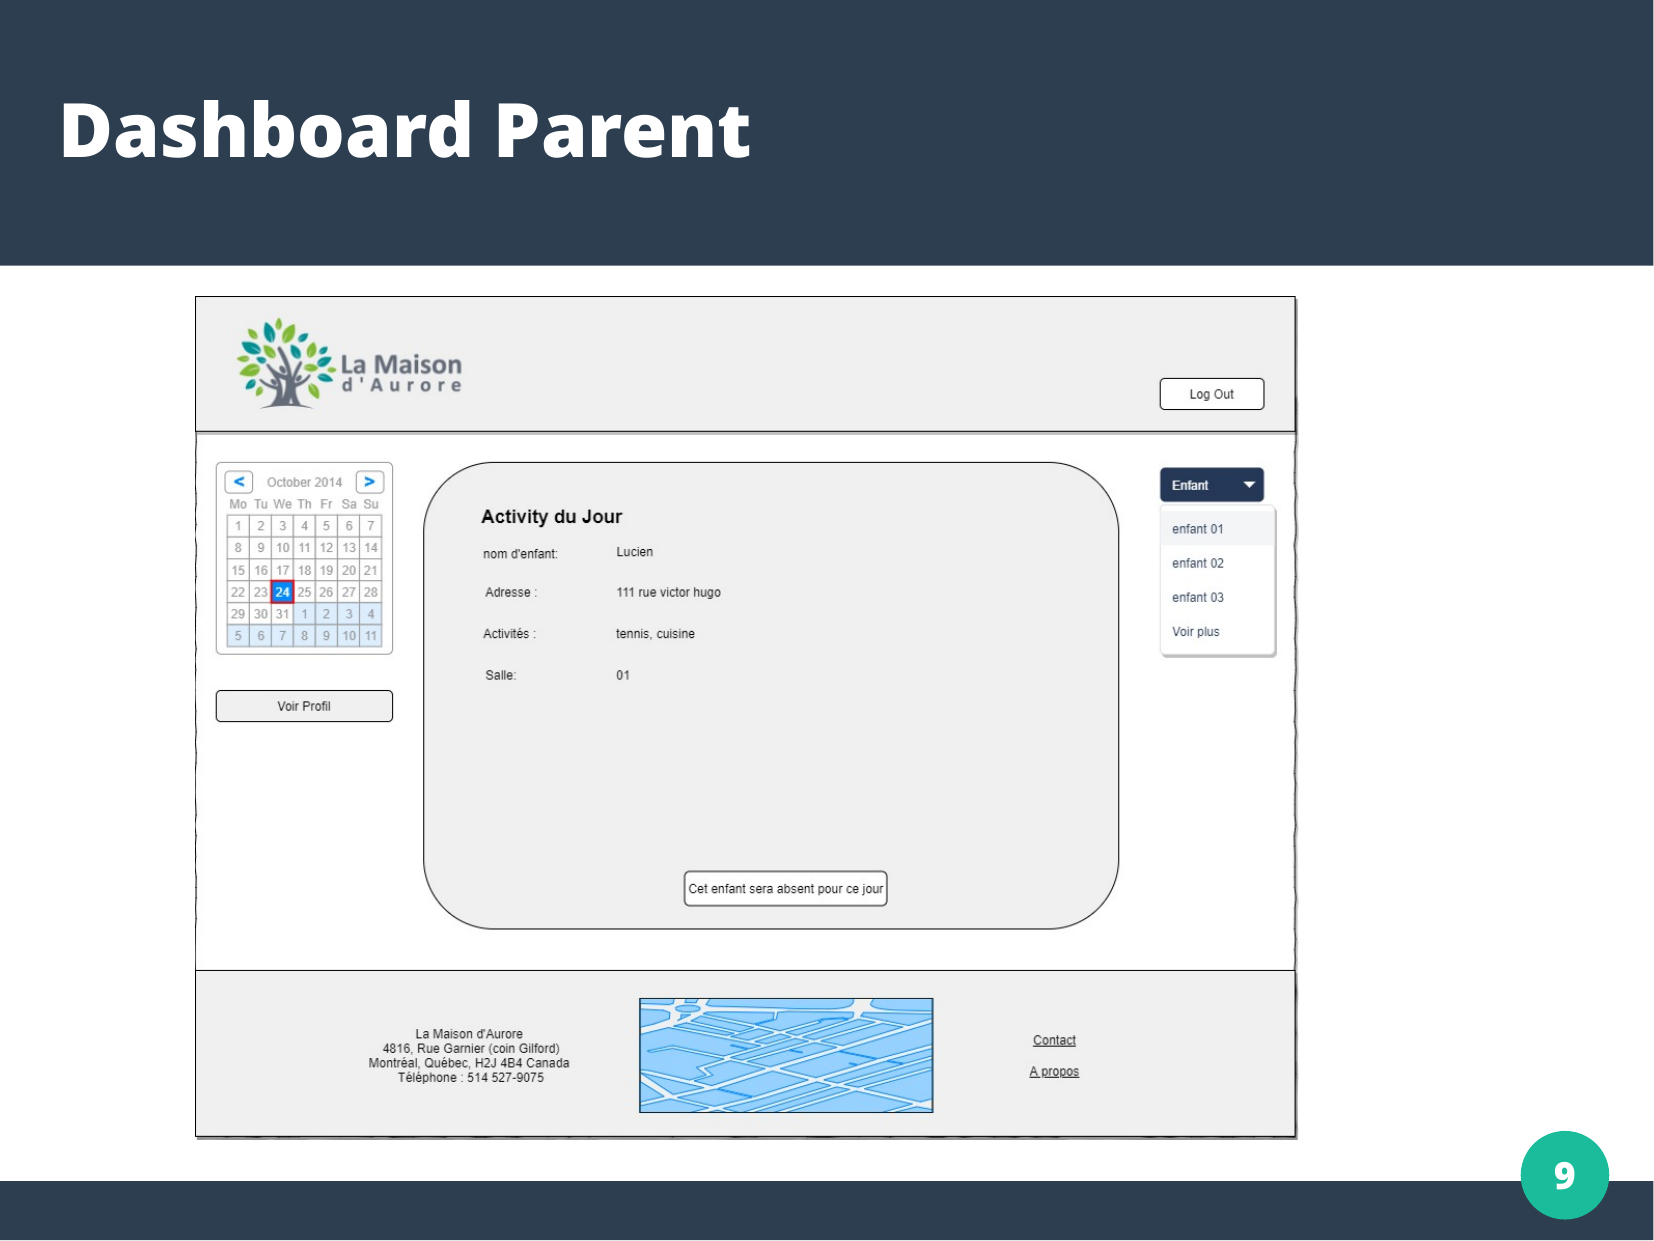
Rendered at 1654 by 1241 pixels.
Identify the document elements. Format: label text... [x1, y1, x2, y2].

title Dashboard Parent [59, 49, 1595, 207]
picture [195, 296, 1306, 1141]
